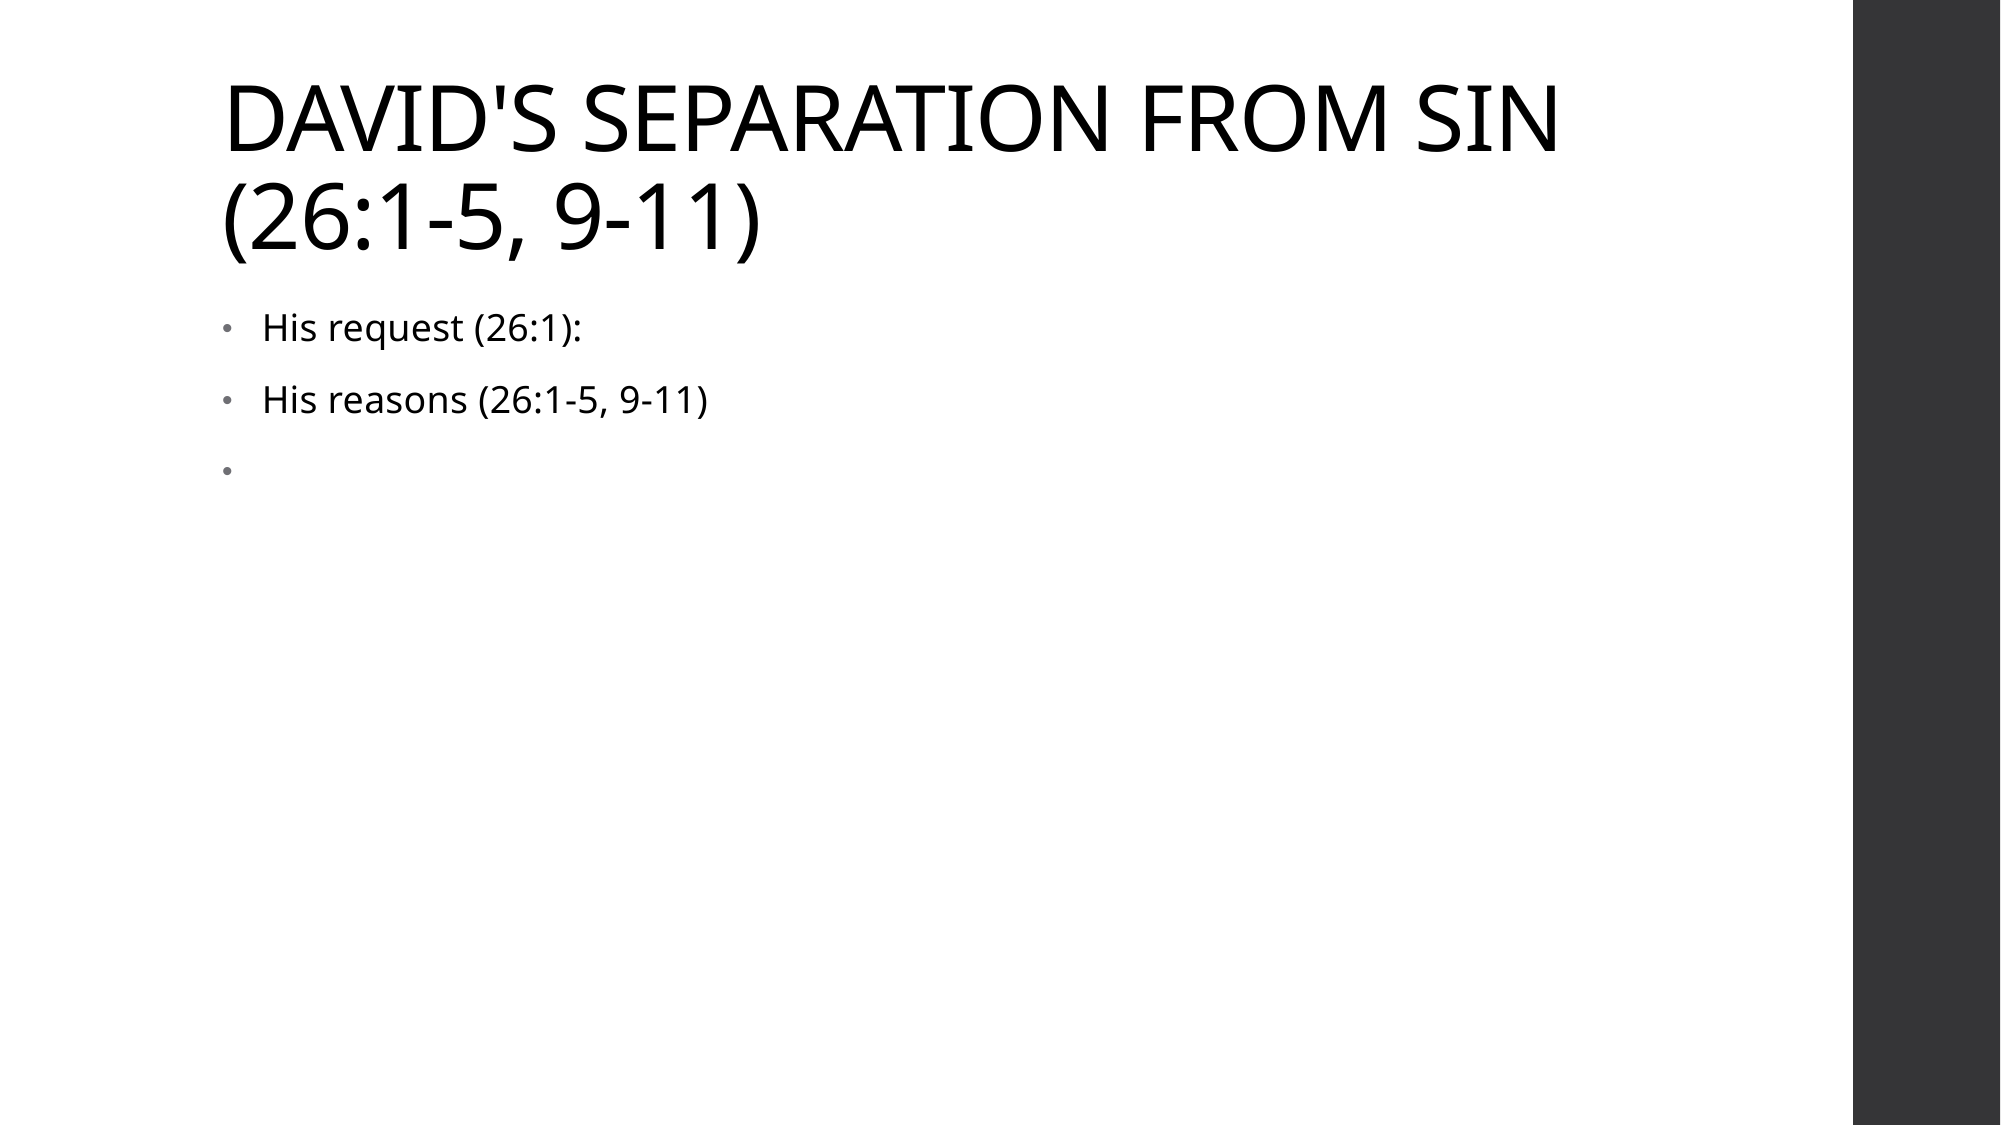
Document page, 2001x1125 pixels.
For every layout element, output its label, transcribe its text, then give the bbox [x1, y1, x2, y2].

title DAVID'S SEPARATION FROM SIN (26:1-5, 9-11) [206, 60, 1797, 278]
list His request (26:1): His reasons (26:1-5, 9-11) [206, 299, 1617, 1014]
